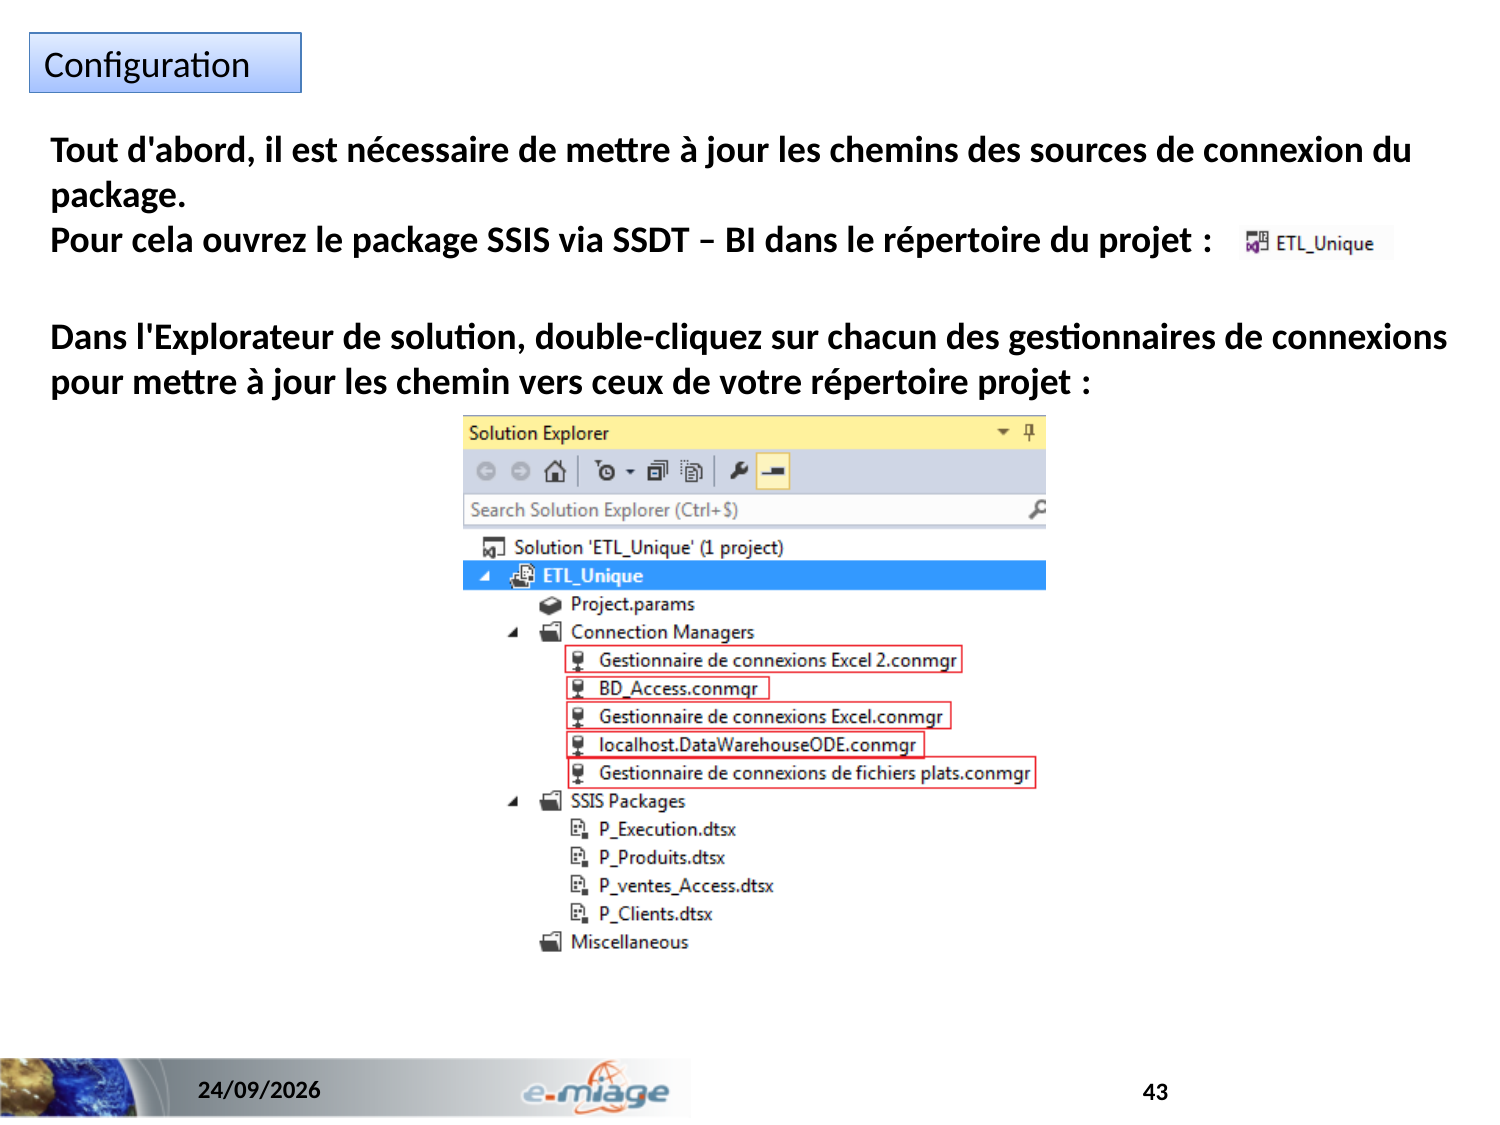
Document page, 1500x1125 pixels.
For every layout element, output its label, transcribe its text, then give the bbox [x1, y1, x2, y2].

text_box Tout d'abord, il est nécessaire de mettre à jour les chemins des sources de connexion du package. Pour cela ouvrez le package SSIS via SSDT – BI dans le répertoire du projet : Dans l'Explorateur de solution, double-cliquez sur chacun des gestionnaires de connexions pour mettre à jour les chemin vers ceux de votre répertoire projet : [35, 118, 1471, 461]
text_box Configuration [29, 32, 302, 93]
picture [463, 415, 1046, 1038]
picture [0, 1058, 691, 1118]
picture [1239, 225, 1394, 260]
